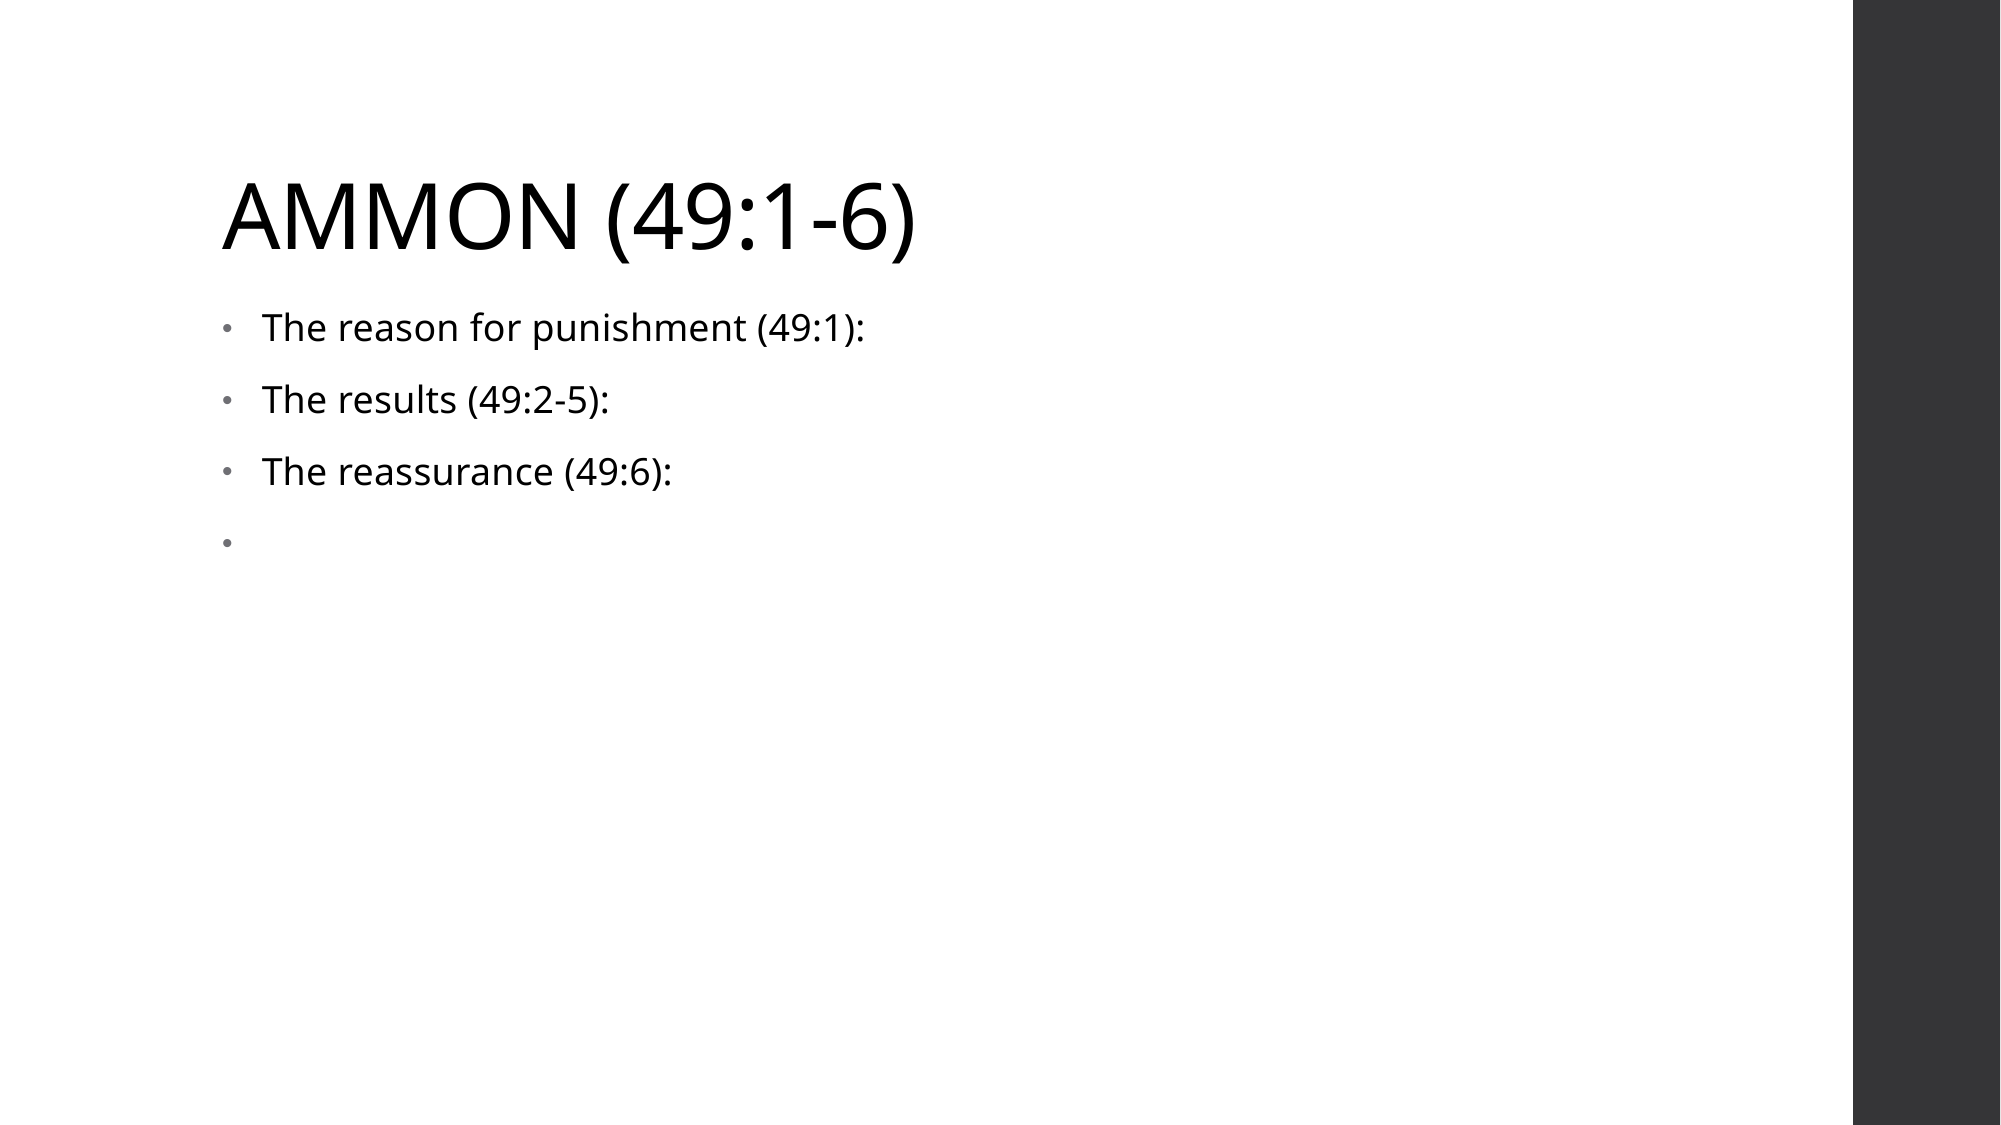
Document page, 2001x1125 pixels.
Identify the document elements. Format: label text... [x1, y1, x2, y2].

list The reason for punishment (49:1): The results (49:2-5): The reassurance (49:6): [206, 299, 1617, 1014]
title AMMON (49:1-6) [206, 60, 1797, 278]
